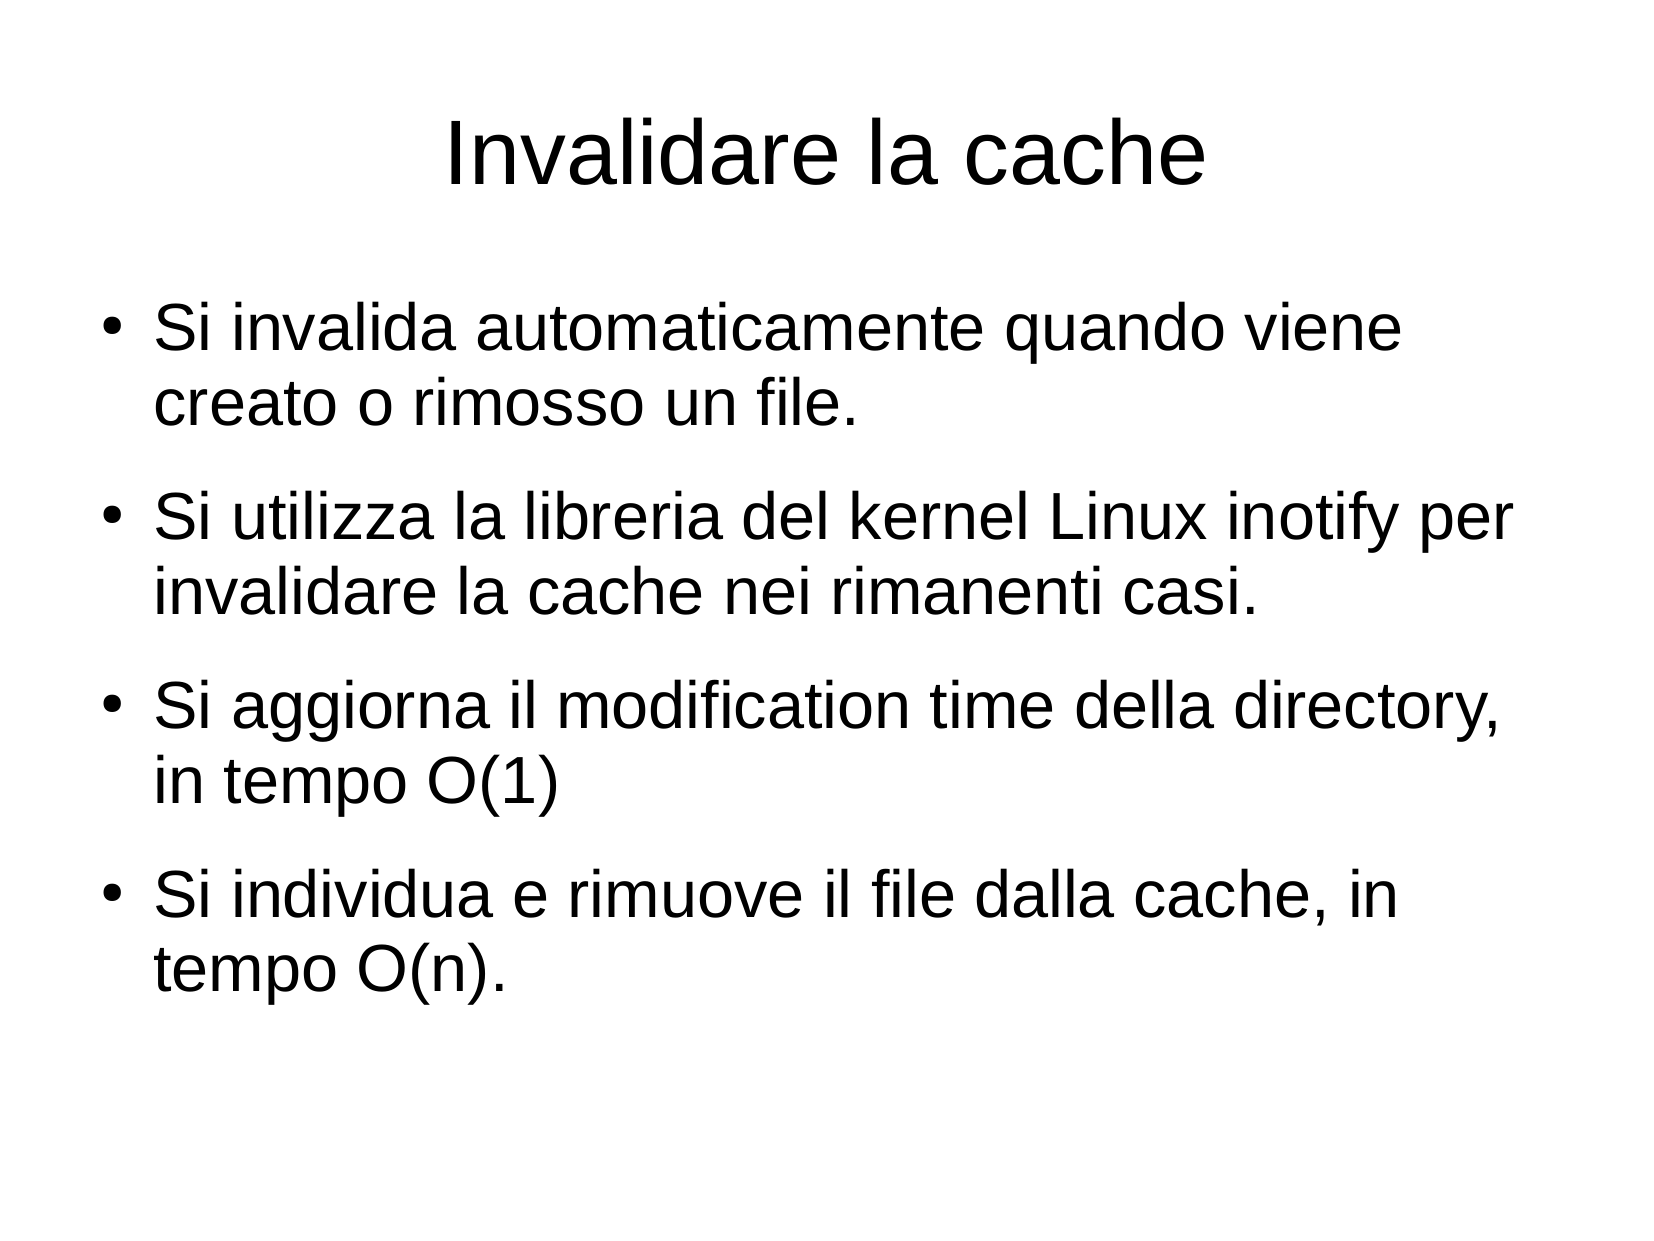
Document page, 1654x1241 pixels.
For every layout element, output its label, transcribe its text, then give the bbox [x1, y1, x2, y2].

list Si invalida automaticamente quando viene creato o rimosso un file. Si utilizza la libreria del kernel Linux inotify per invalidare la cache nei rimanenti casi. Si aggiorna il modification time della directory, in tempo O(1) Si individua e rimuove il file dalla cache, in tempo O(n). [82, 290, 1571, 1109]
title Invalidare la cache [82, 49, 1571, 257]
